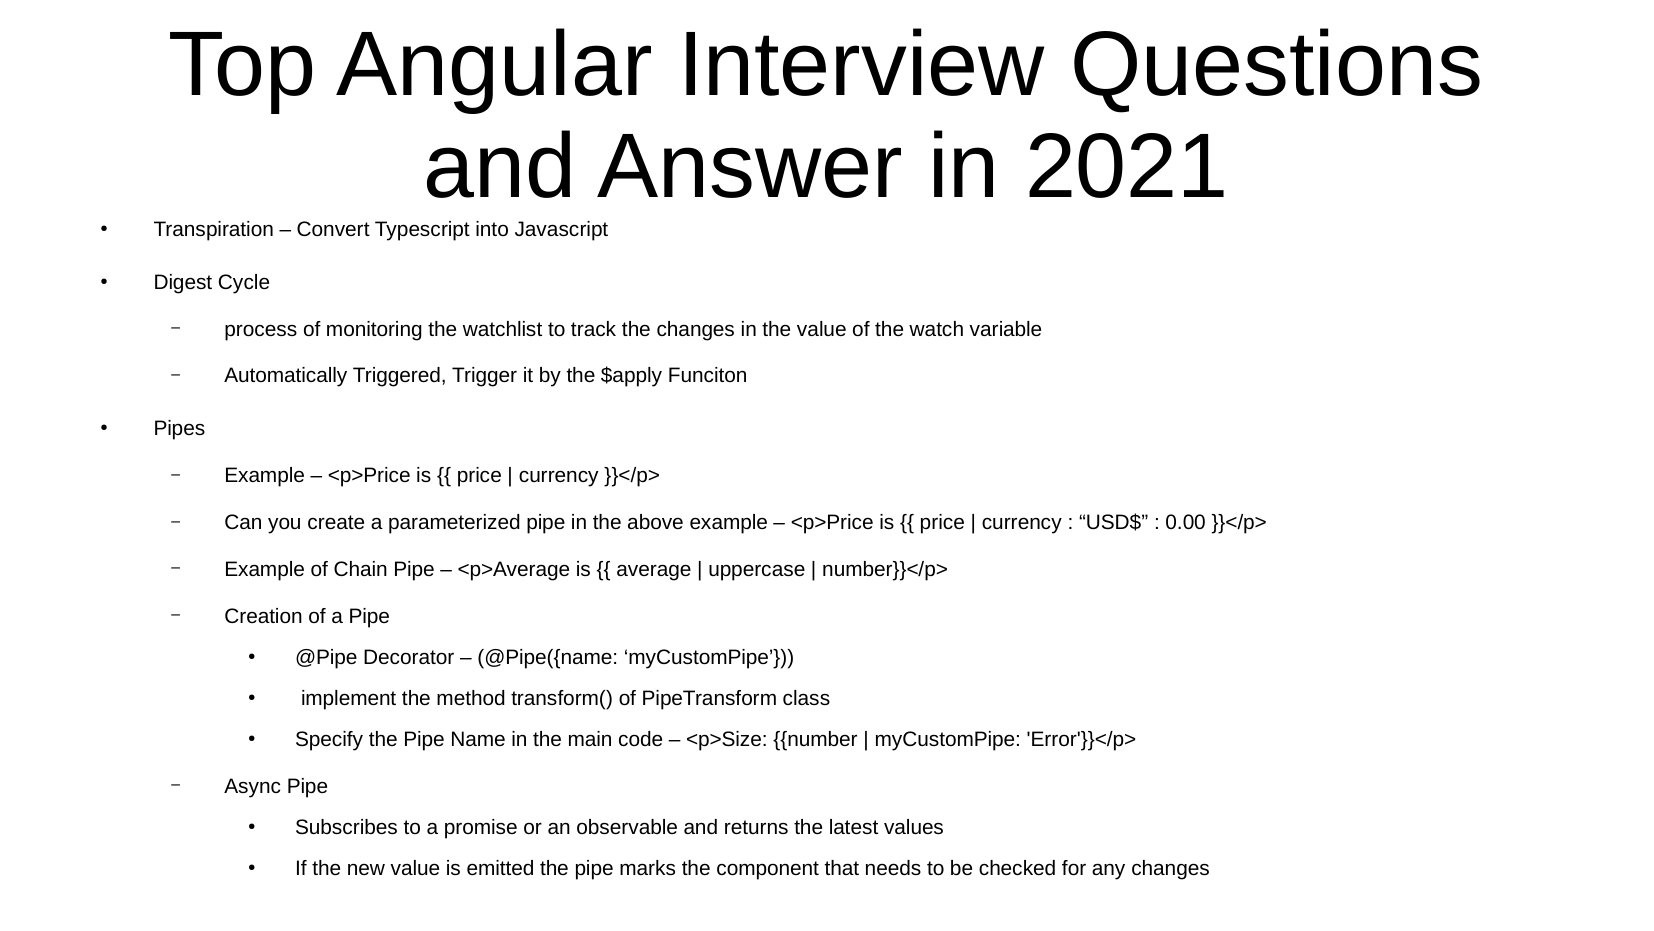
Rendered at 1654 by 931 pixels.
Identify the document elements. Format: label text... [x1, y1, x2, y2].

list Transpiration – Convert Typescript into Javascript Digest Cycle process of monitoring the watchlist to track the changes in the value of the watch variable Automatically Triggered, Trigger it by the $apply Funciton Pipes Example – <p>Price is {{ price | currency }}</p> Can you create a parameterized pipe in the above example – <p>Price is {{ price | currency : “USD$” : 0.00 }}</p> Example of Chain Pipe – <p>Average is {{ average | uppercase | number}}</p> Creation of a Pipe @Pipe Decorator – (@Pipe({name: ‘myCustomPipe’})) implement the method transform() of PipeTransform class Specify the Pipe Name in the main code – <p>Size: {{number | myCustomPipe: 'Error'}}</p> Async Pipe Subscribes to a promise or an observable and returns the latest values If the new value is emitted the pipe marks the component that needs to be checked for any changes [82, 217, 1636, 916]
title Top Angular Interview Questions and Answer in 2021 [82, 12, 1571, 217]
